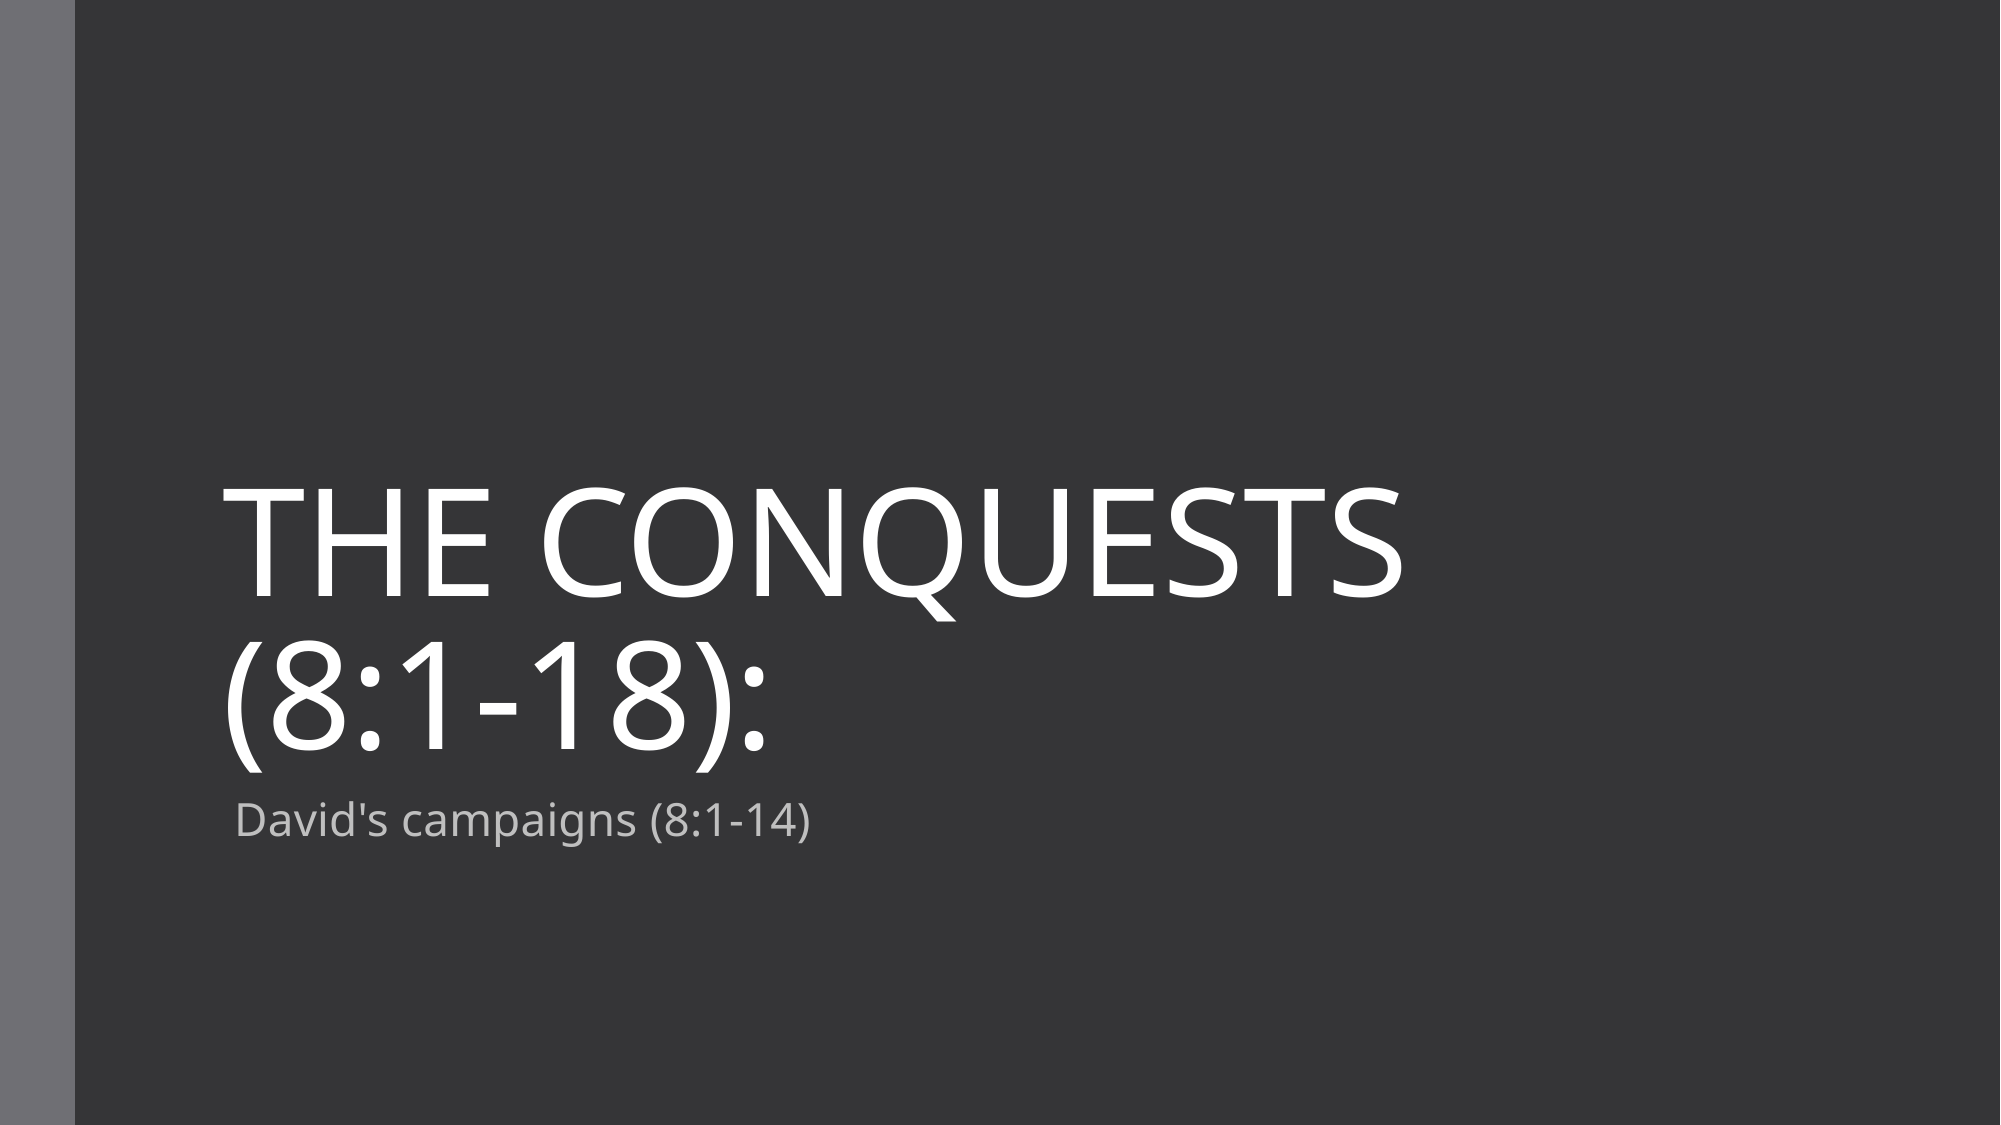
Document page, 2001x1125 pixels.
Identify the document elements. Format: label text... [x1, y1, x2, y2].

title THE CONQUESTS (8:1-18): [206, 124, 1752, 787]
subtitle David's campaigns (8:1-14) [206, 787, 1752, 1066]
